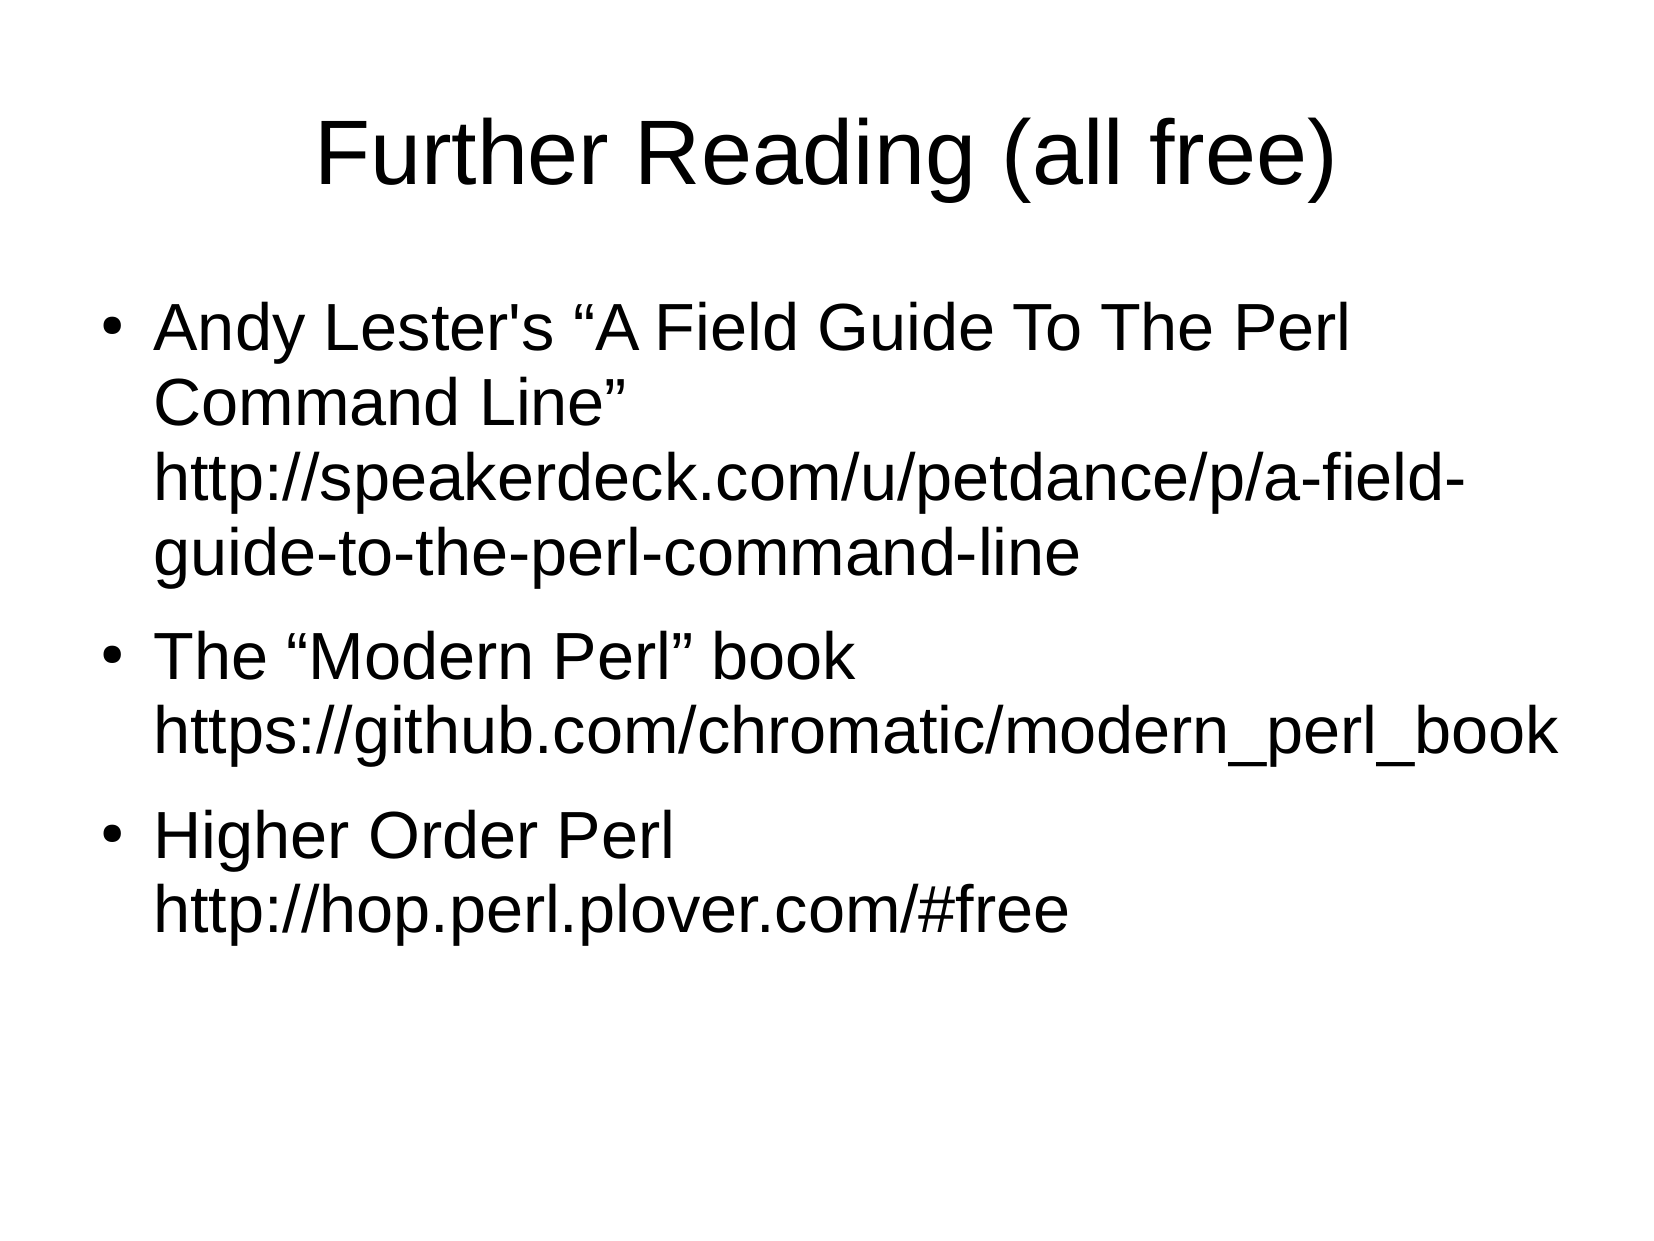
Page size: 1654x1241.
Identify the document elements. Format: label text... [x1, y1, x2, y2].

title Further Reading (all free) [82, 49, 1571, 257]
list Andy Lester's “A Field Guide To The Perl Command Line” http://speakerdeck.com/u/petdance/p/a-field-guide-to-the-perl-command-line The “Modern Perl” book https://github.com/chromatic/modern_perl_book Higher Order Perl http://hop.perl.plover.com/#free [82, 290, 1571, 1109]
